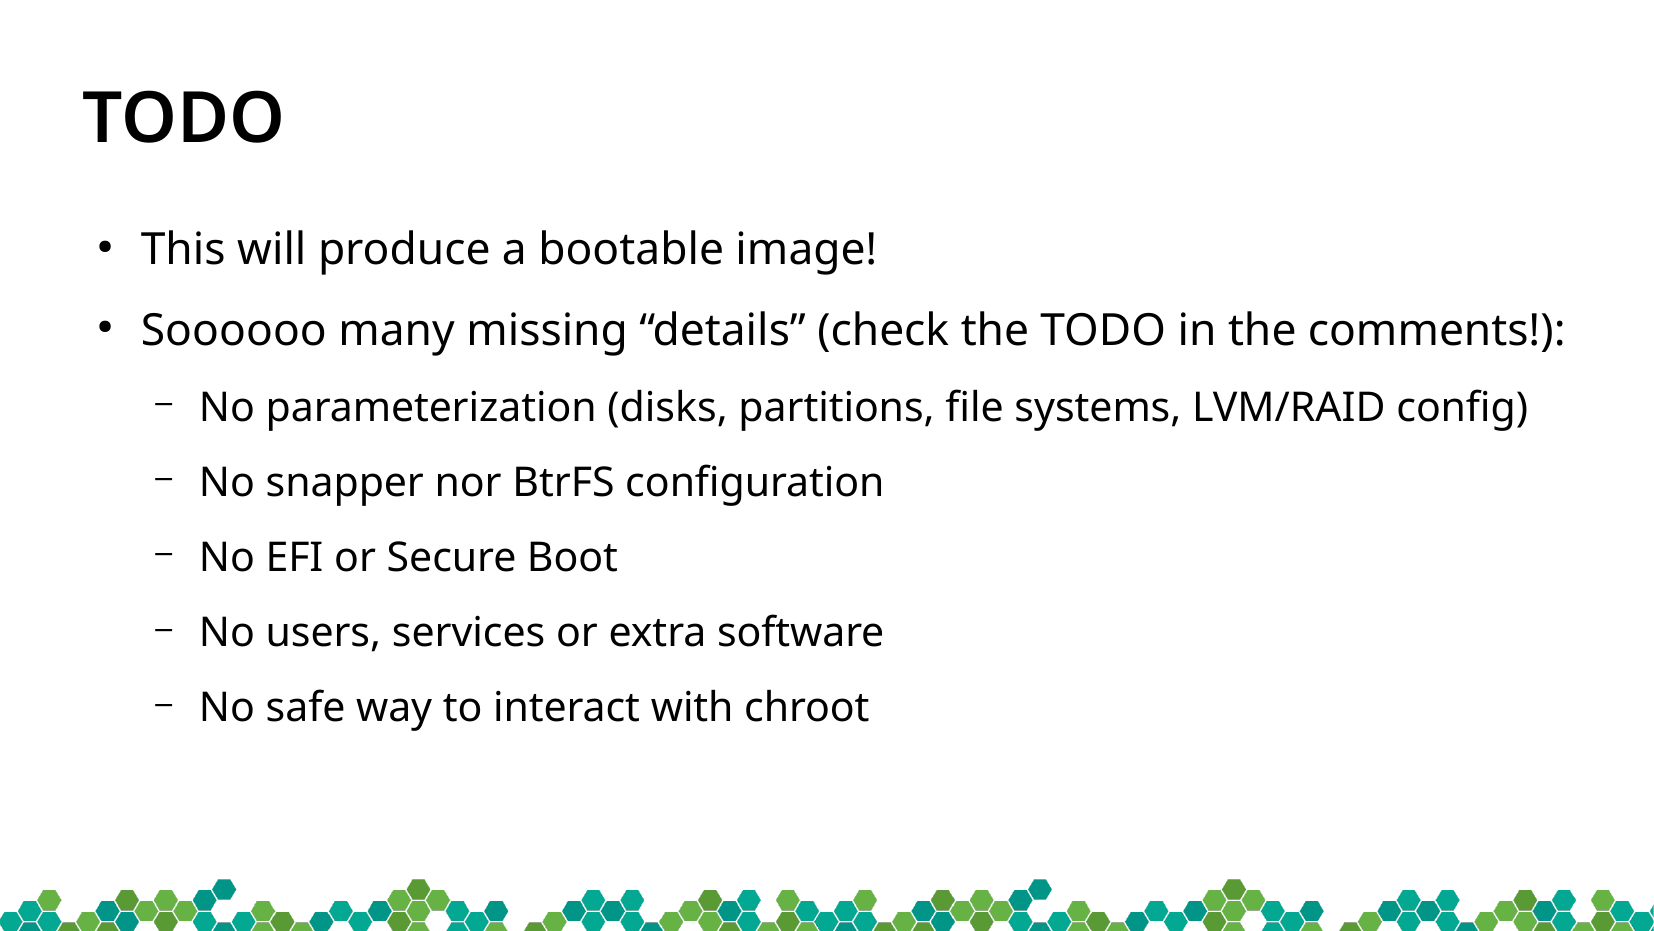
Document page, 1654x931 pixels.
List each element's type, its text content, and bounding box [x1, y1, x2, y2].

title TODO [82, 37, 1571, 193]
picture [0, 871, 1654, 931]
list This will produce a bootable image! Soooooo many missing “details” (check the TODO in the comments!): No parameterization (disks, partitions, file systems, LVM/RAID config) No snapper nor BtrFS configuration No EFI or Secure Boot No users, services or extra software No safe way to interact with chroot [82, 217, 1571, 758]
